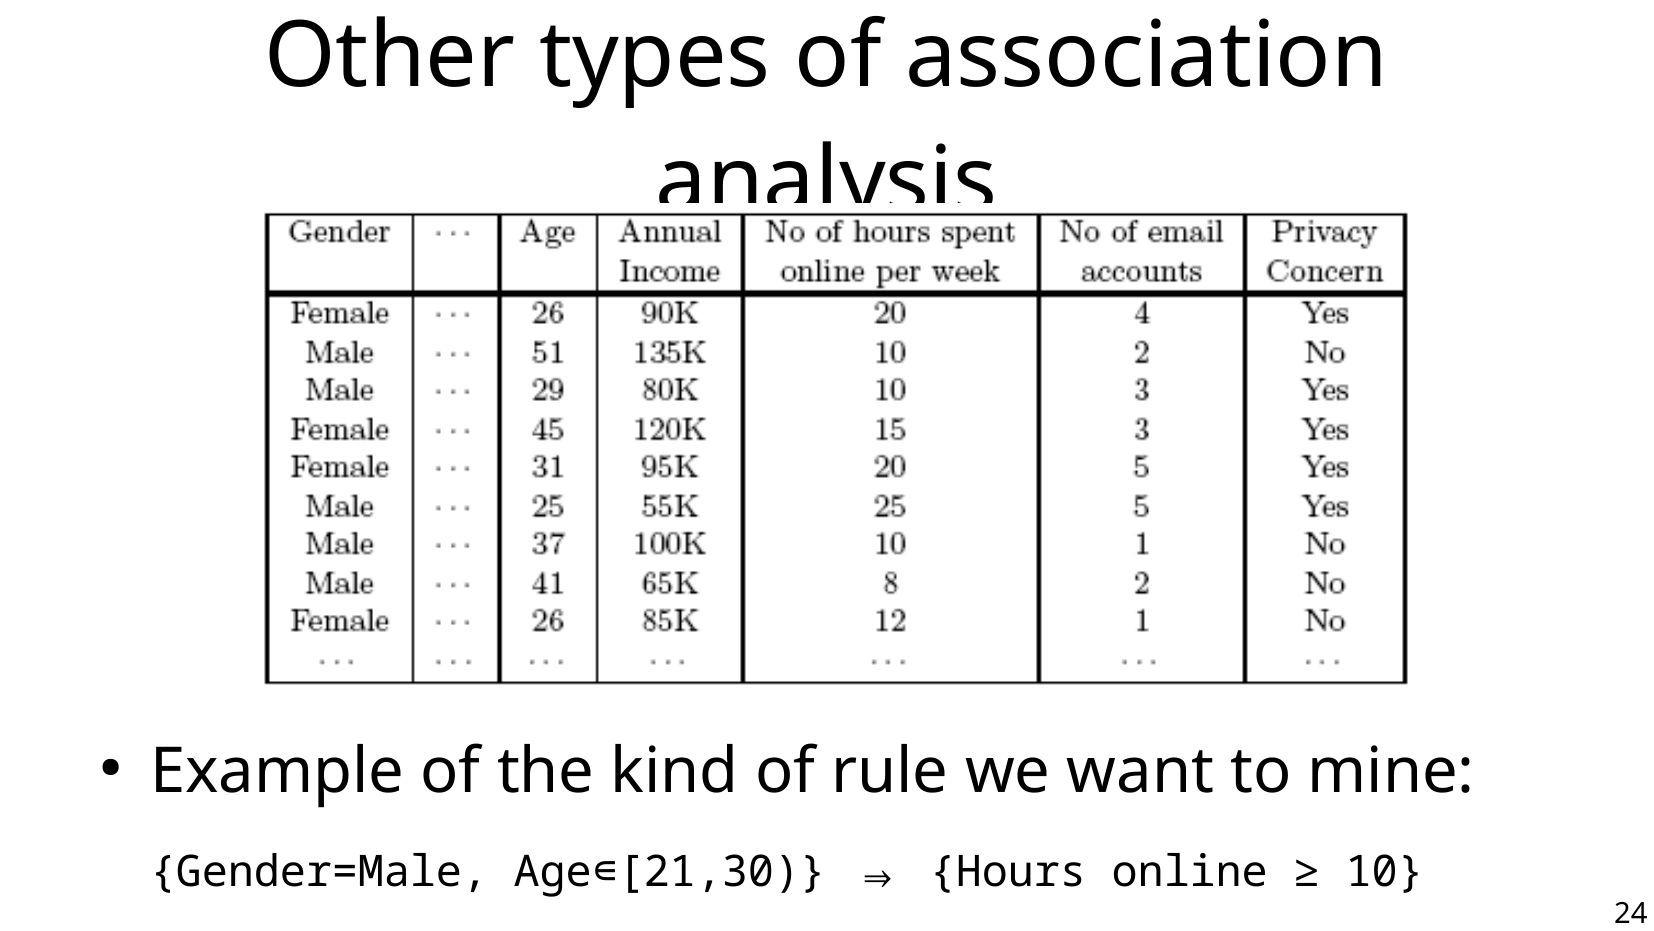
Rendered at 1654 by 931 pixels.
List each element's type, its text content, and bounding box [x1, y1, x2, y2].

picture [259, 203, 1410, 691]
list Example of the kind of rule we want to mine: {Gender=Male, Age∊[21,30)} ⇒ {Hours online ≥ 10} [82, 725, 1571, 899]
title Other types of association analysis [82, 1, 1571, 226]
